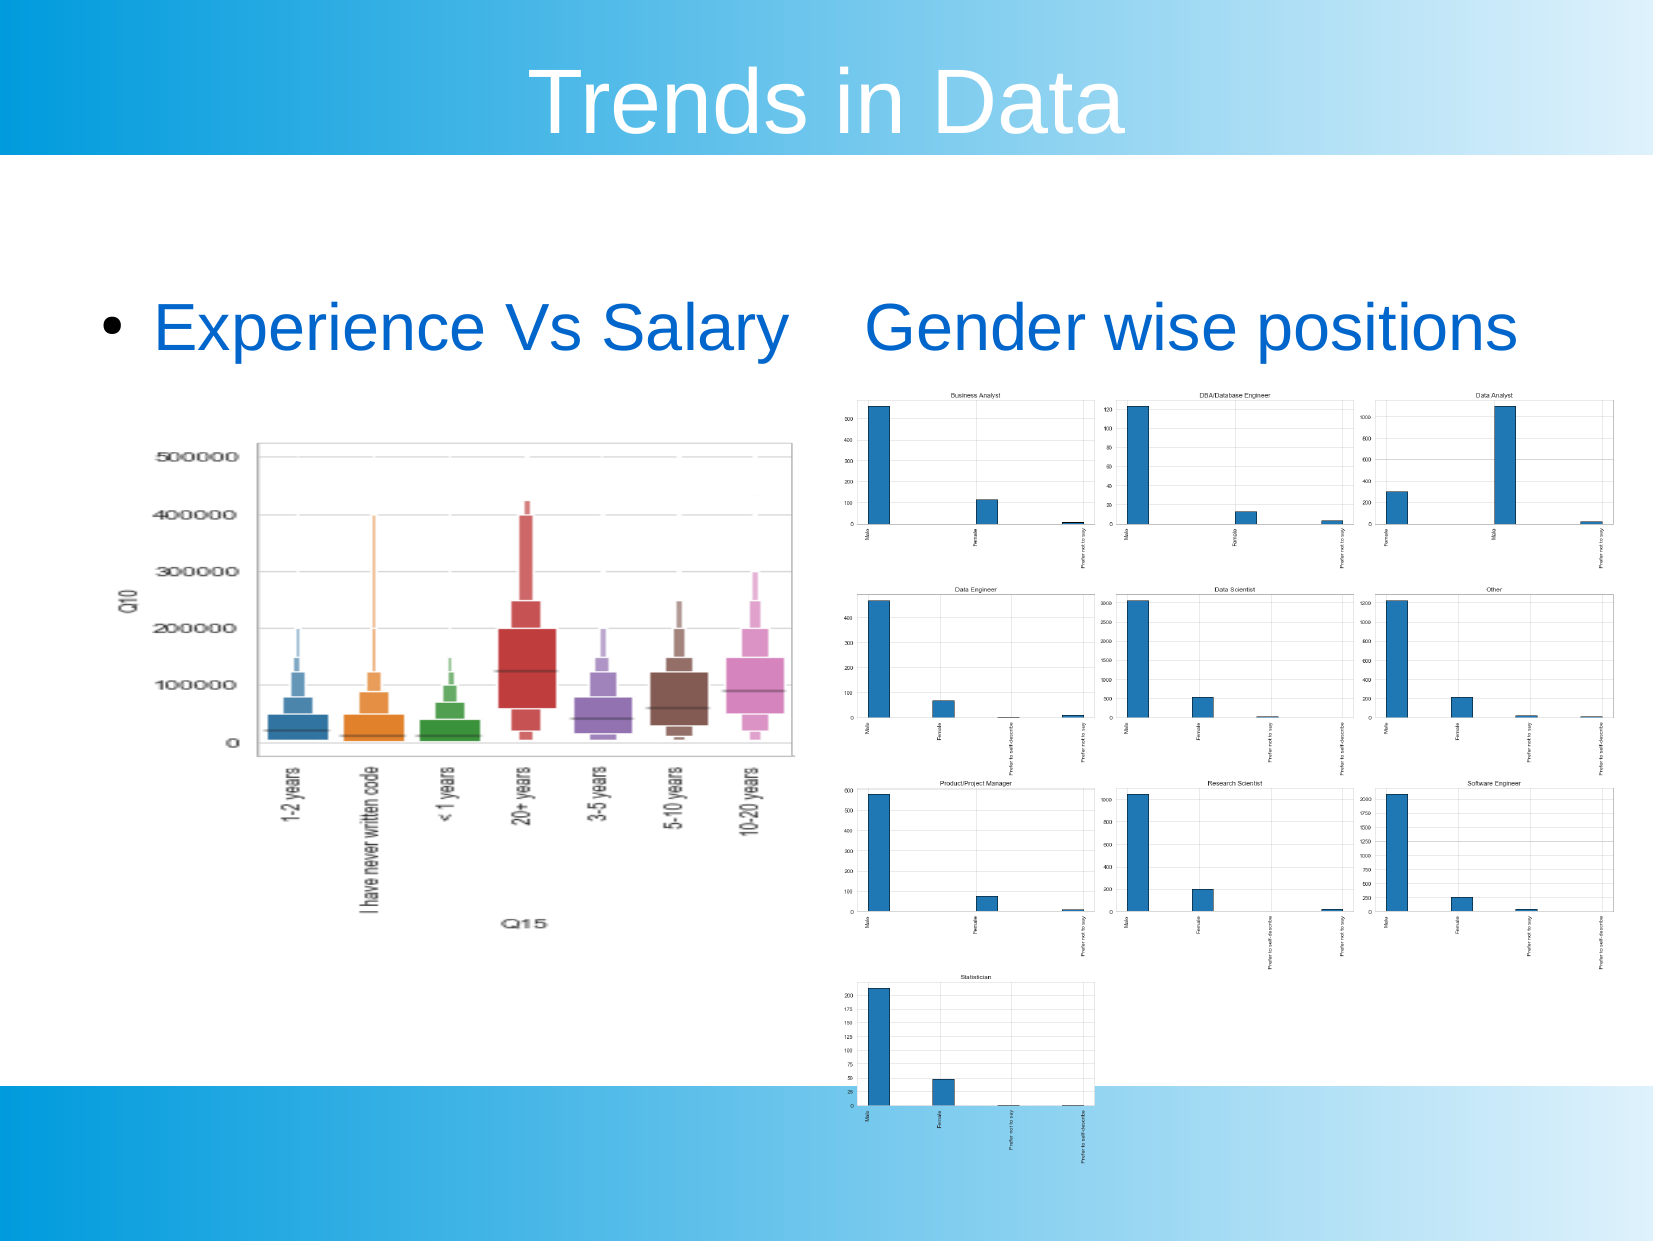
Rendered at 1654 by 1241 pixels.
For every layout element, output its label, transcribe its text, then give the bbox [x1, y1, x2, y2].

picture [840, 389, 1616, 1166]
list Experience Vs Salary Gender wise positions [82, 290, 1571, 1010]
title Trends in Data [82, 49, 1571, 155]
picture [101, 434, 811, 939]
